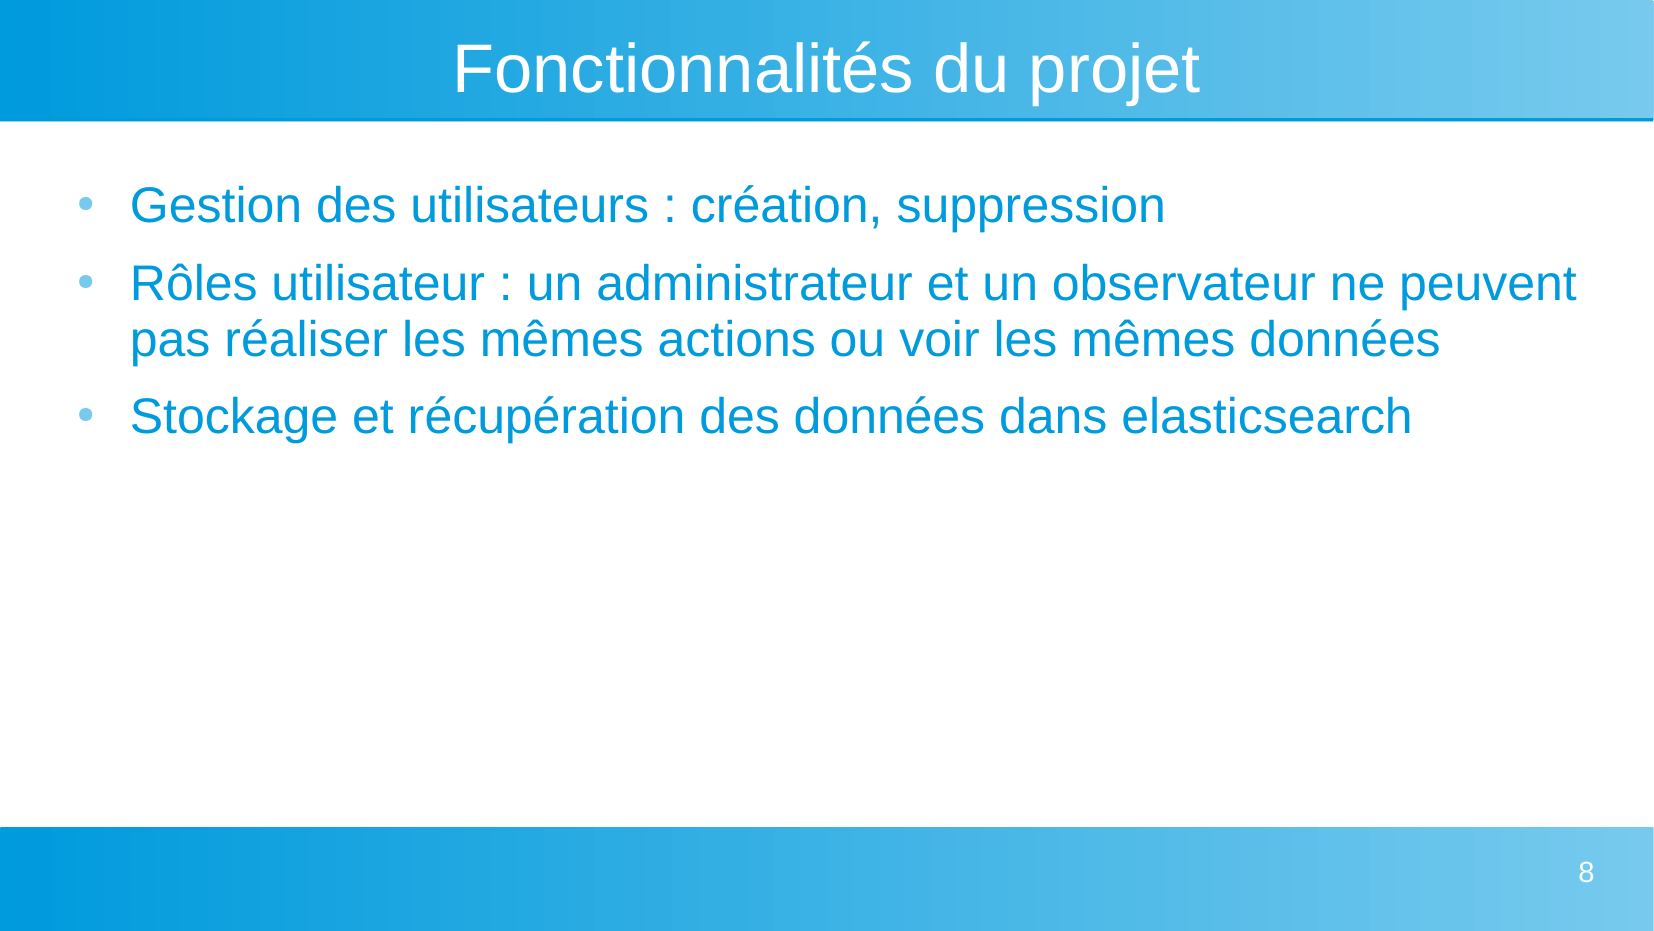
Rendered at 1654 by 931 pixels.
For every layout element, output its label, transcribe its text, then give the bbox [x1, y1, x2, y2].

list Gestion des utilisateurs : création, suppression Rôles utilisateur : un administrateur et un observateur ne peuvent pas réaliser les mêmes actions ou voir les mêmes données Stockage et récupération des données dans elasticsearch [59, 177, 1595, 768]
title Fonctionnalités du projet [59, 29, 1595, 108]
